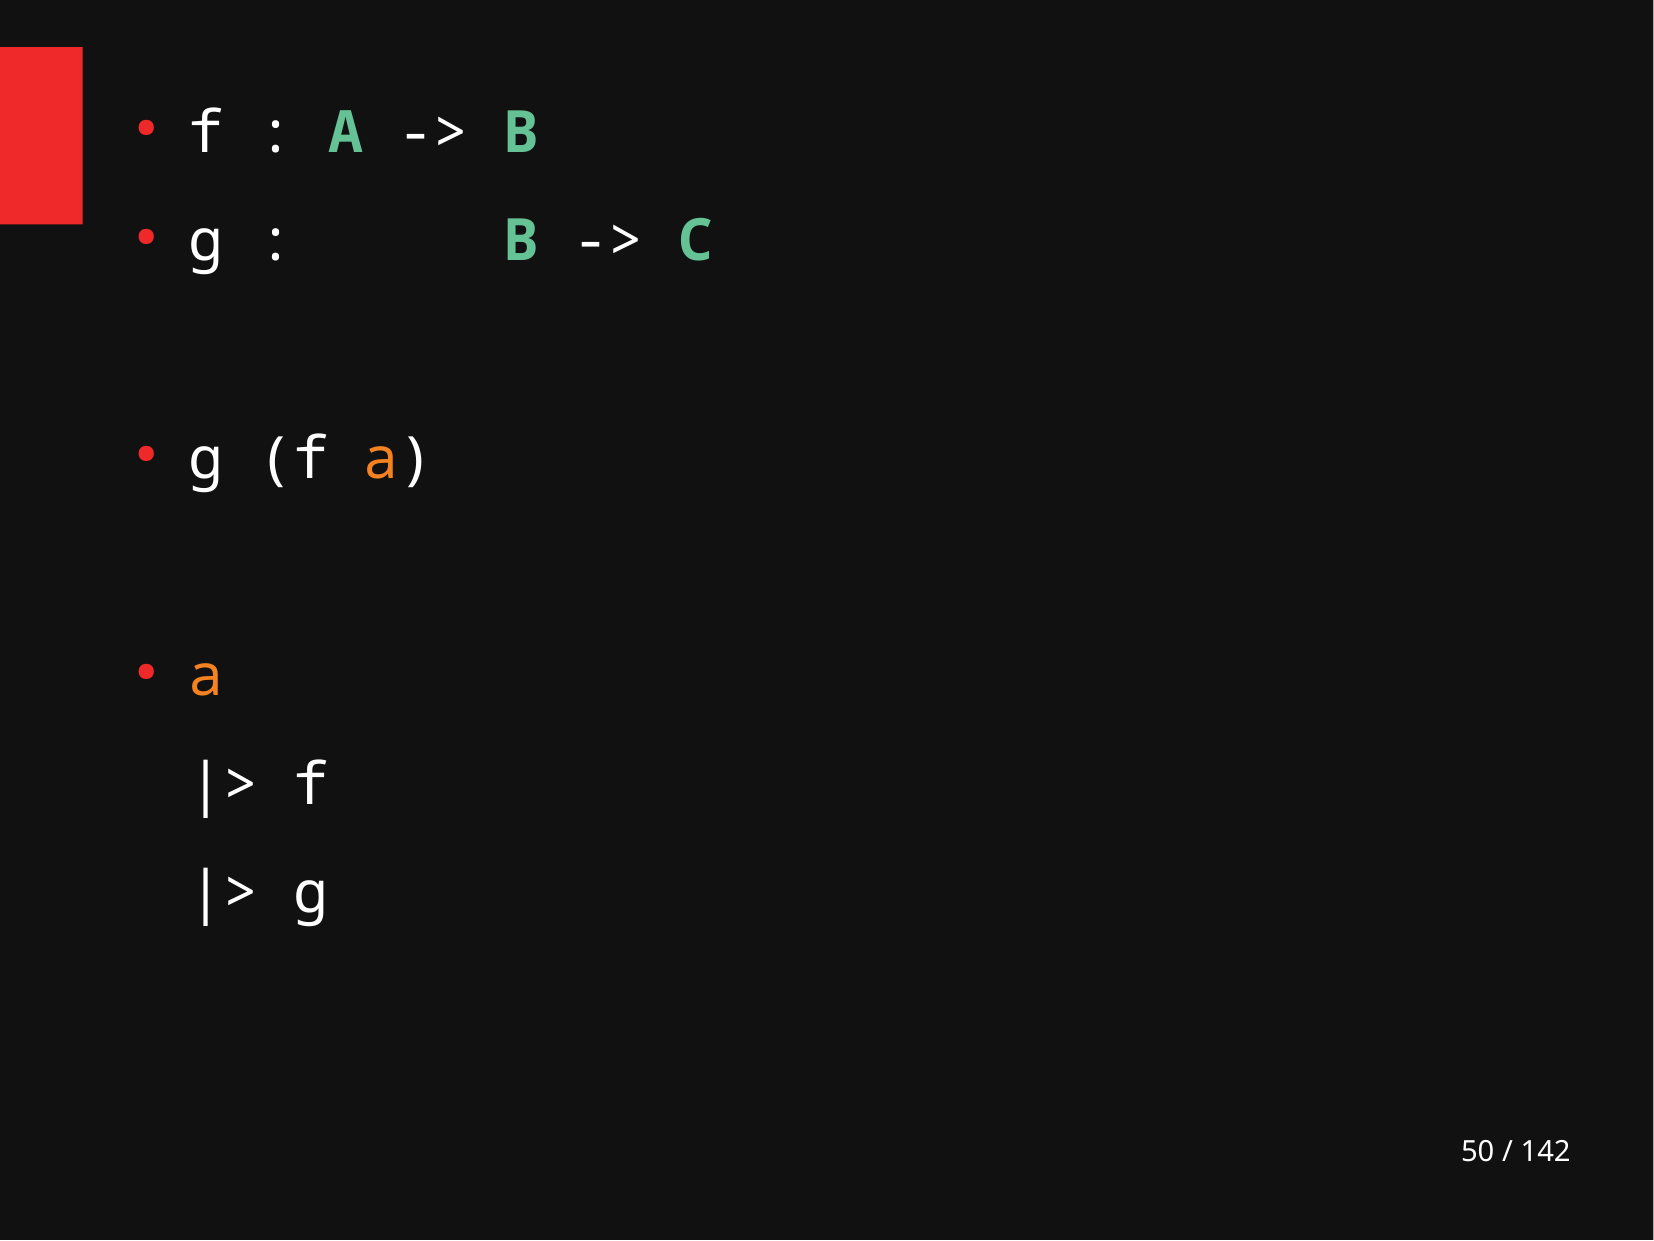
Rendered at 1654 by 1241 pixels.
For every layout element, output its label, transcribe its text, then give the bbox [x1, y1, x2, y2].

list f : A -> B g : B -> C g (f a) a |> f |> g [118, 90, 1536, 1074]
